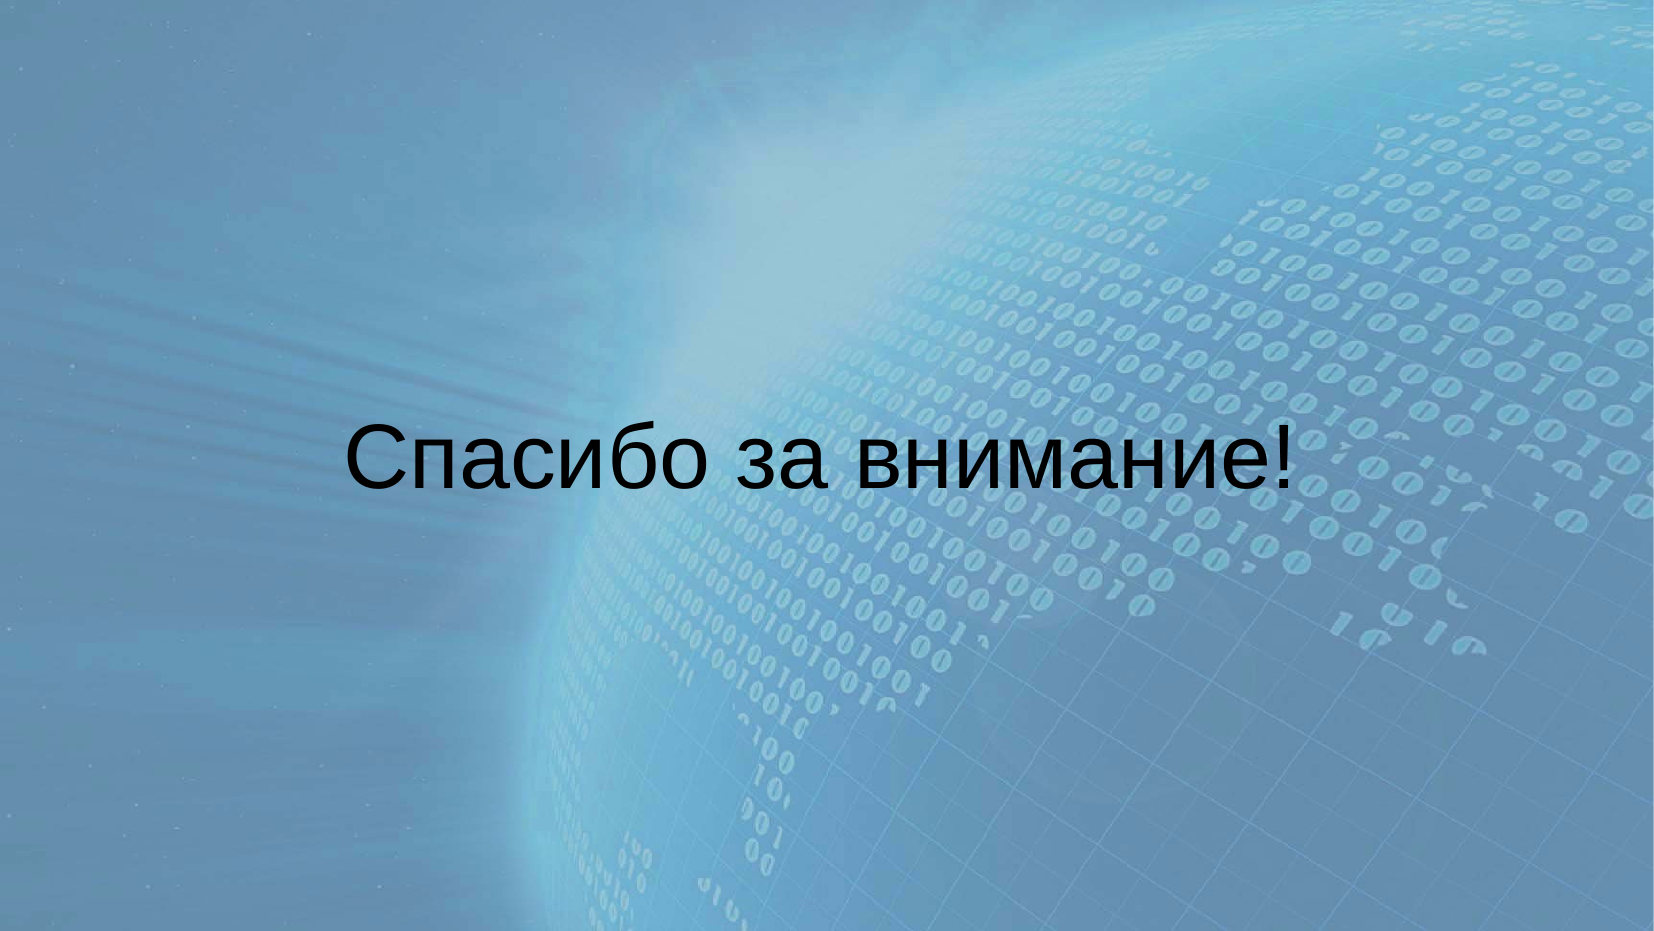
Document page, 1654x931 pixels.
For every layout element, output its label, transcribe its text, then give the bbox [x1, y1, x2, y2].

picture [0, 0, 1654, 931]
title Спасибо за внимание! [76, 378, 1565, 535]
